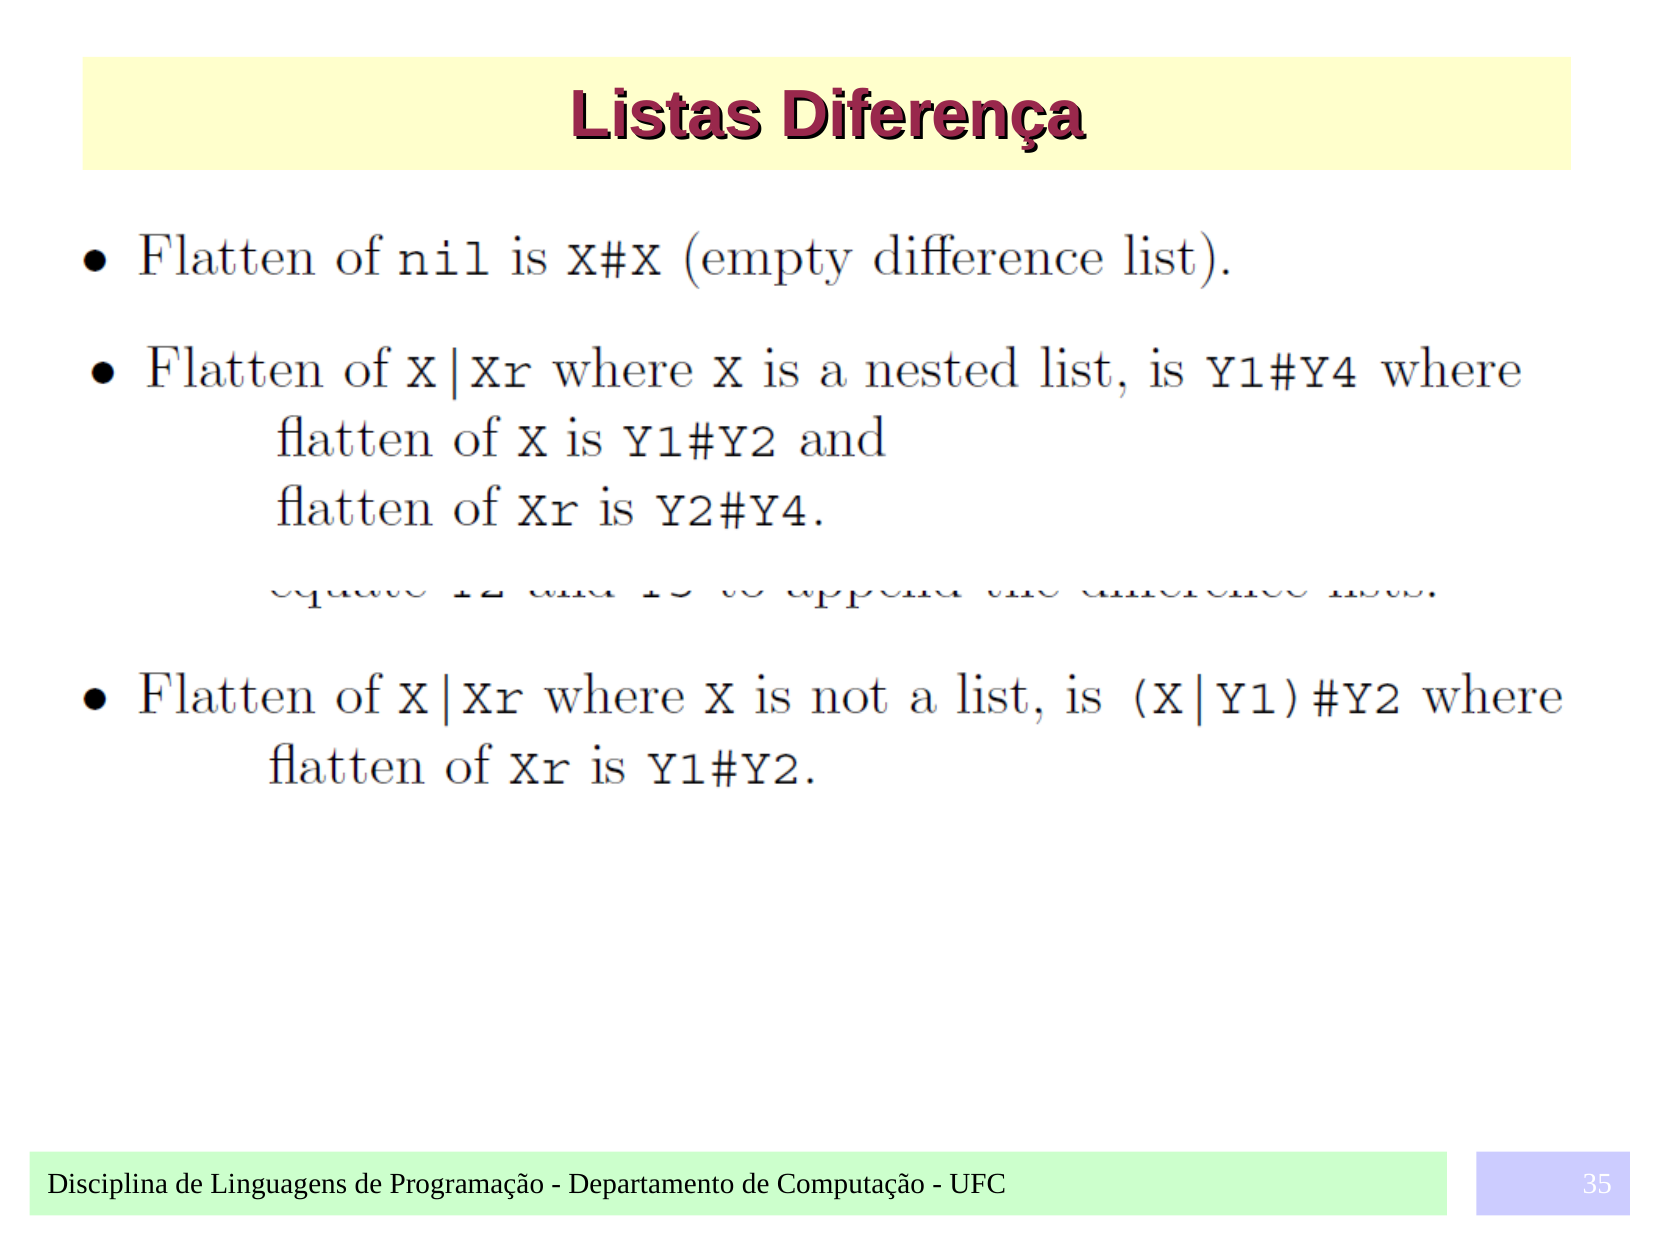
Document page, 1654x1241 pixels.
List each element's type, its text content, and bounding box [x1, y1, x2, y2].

picture [59, 228, 1573, 798]
text_box [88, 295, 1565, 591]
title Listas Diferença [82, 56, 1571, 170]
